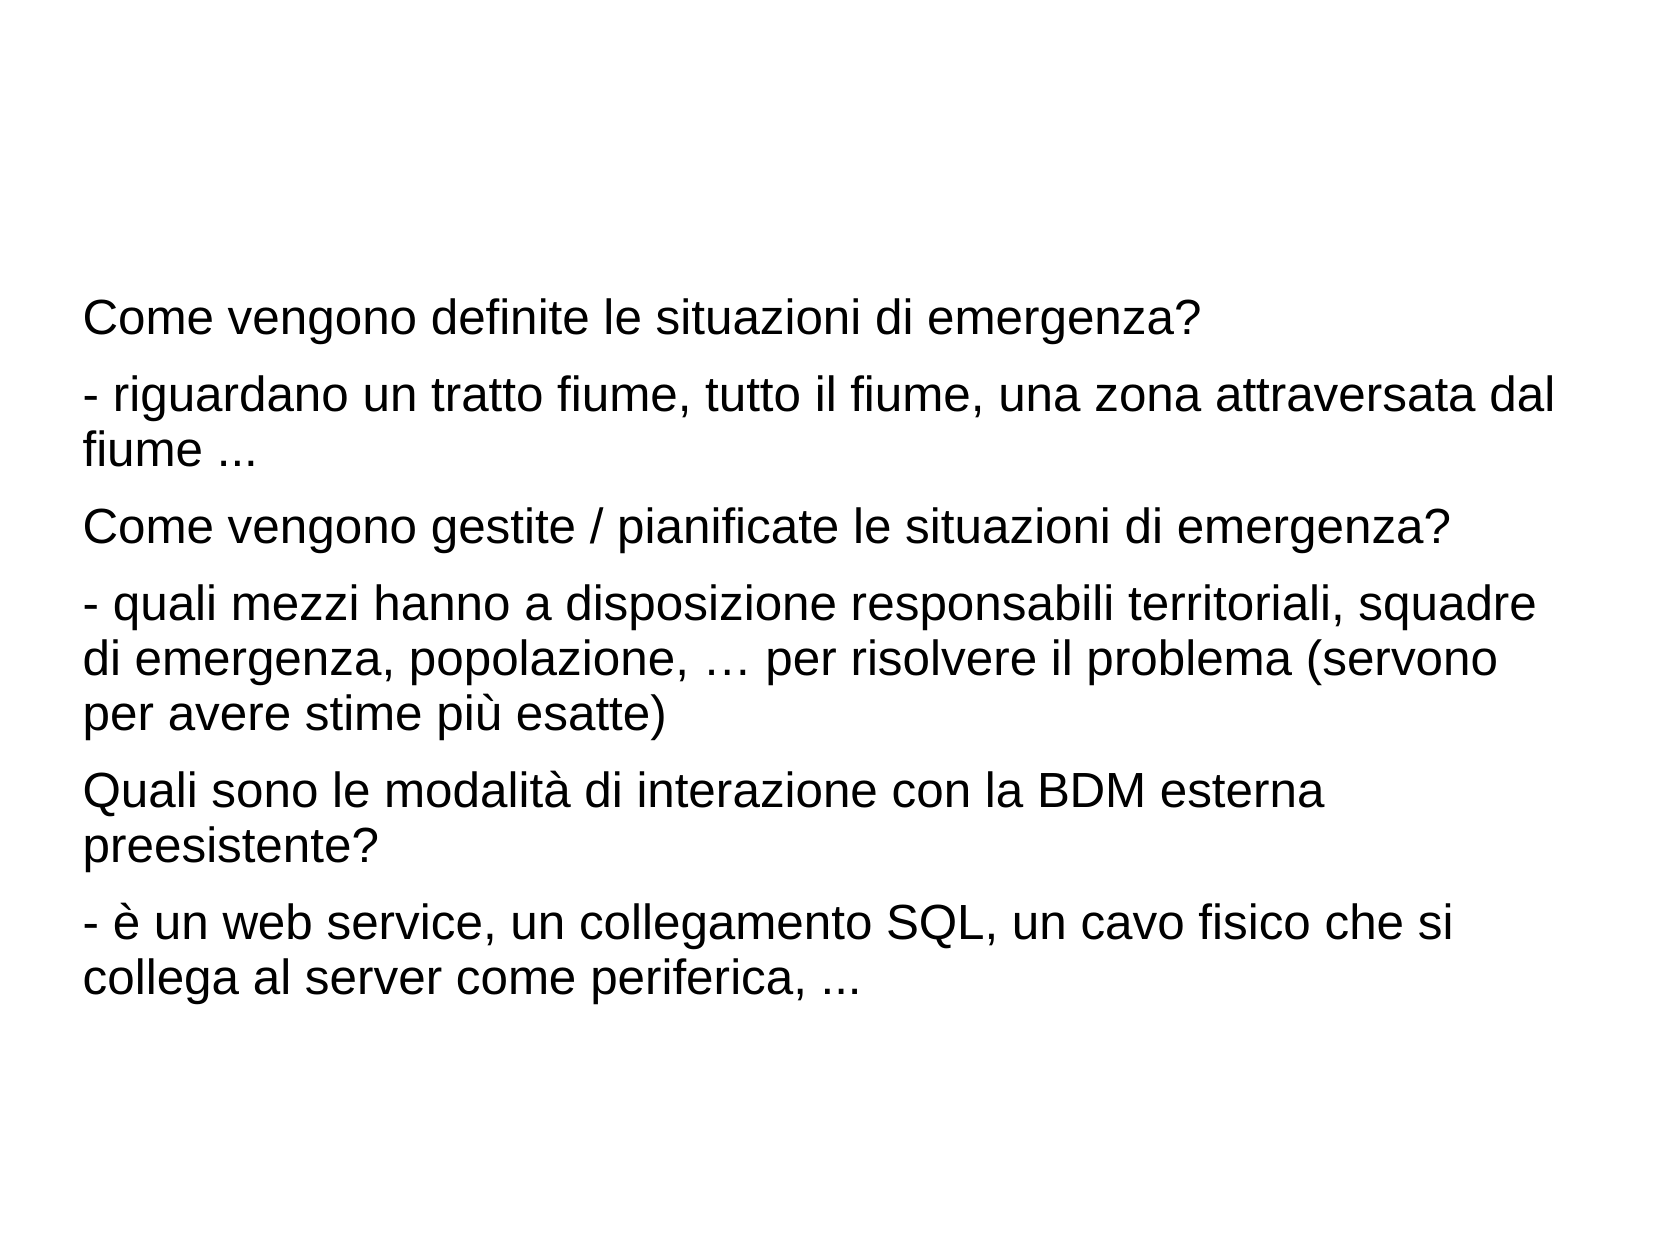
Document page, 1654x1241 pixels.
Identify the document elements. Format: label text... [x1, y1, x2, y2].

list Come vengono definite le situazioni di emergenza? - riguardano un tratto fiume, tutto il fiume, una zona attraversata dal fiume ... Come vengono gestite / pianificate le situazioni di emergenza? - quali mezzi hanno a disposizione responsabili territoriali, squadre di emergenza, popolazione, … per risolvere il problema (servono per avere stime più esatte) Quali sono le modalità di interazione con la BDM esterna preesistente? - è un web service, un collegamento SQL, un cavo fisico che si collega al server come periferica, ... [82, 290, 1571, 1010]
